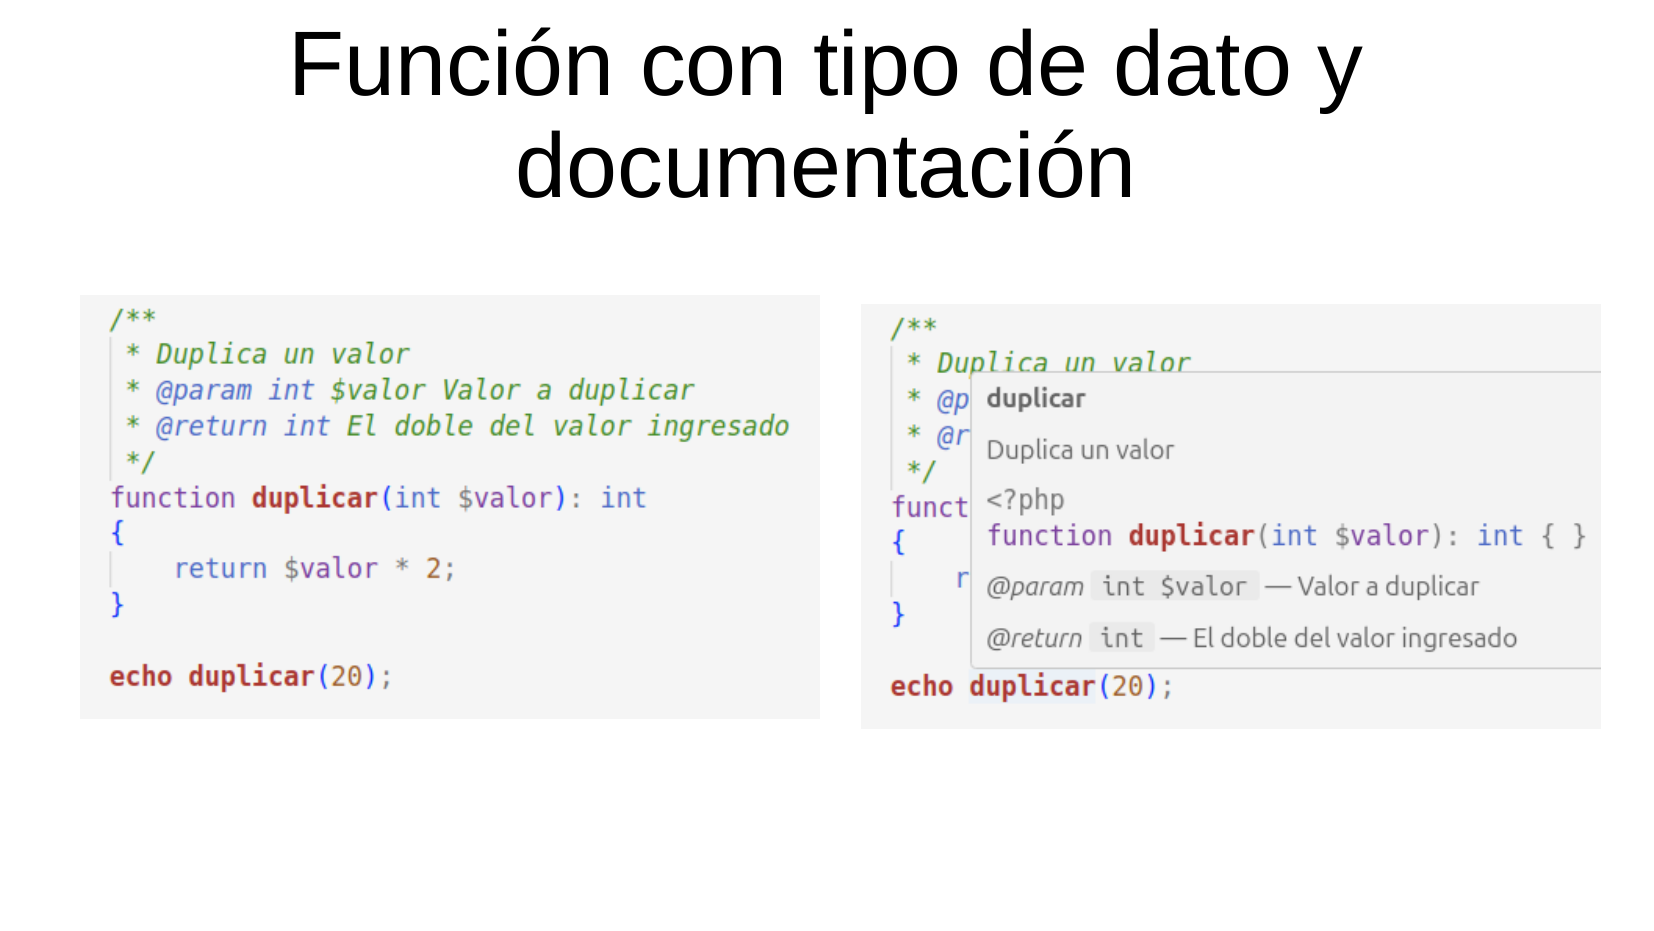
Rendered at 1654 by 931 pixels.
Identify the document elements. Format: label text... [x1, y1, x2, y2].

picture [861, 304, 1601, 729]
title Función con tipo de dato y documentación [82, 12, 1571, 218]
picture [80, 295, 820, 719]
